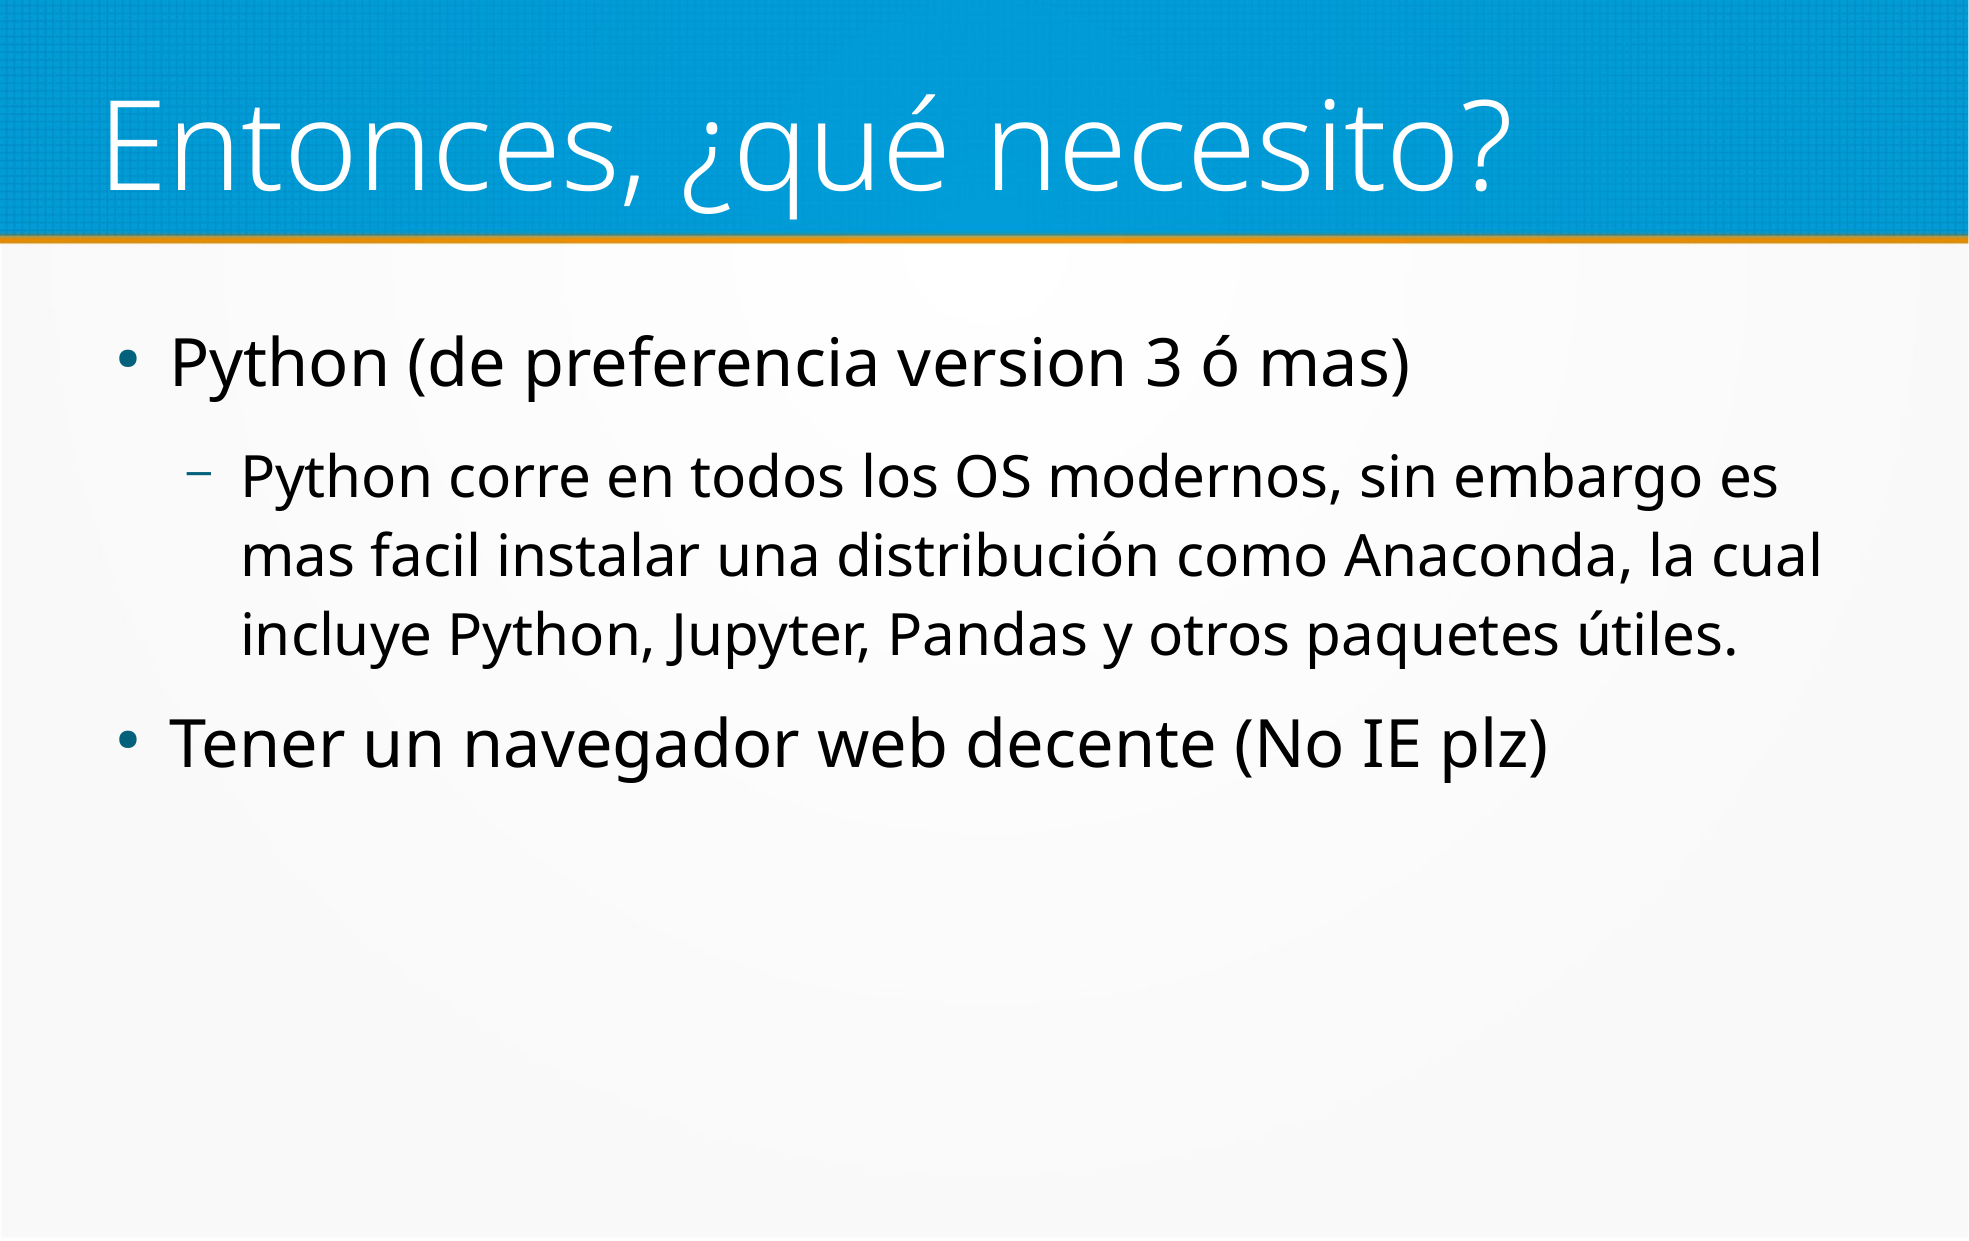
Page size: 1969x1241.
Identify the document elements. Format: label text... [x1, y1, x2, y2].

title Entonces, ¿qué necesito? [98, 19, 1870, 227]
picture [0, 233, 1969, 1241]
list Python (de preferencia version 3 ó mas) Python corre en todos los OS modernos, sin embargo es mas facil instalar una distribución como Anaconda, la cual incluye Python, Jupyter, Pandas y otros paquetes útiles. Tener un navegador web decente (No IE plz) [98, 315, 1861, 1081]
